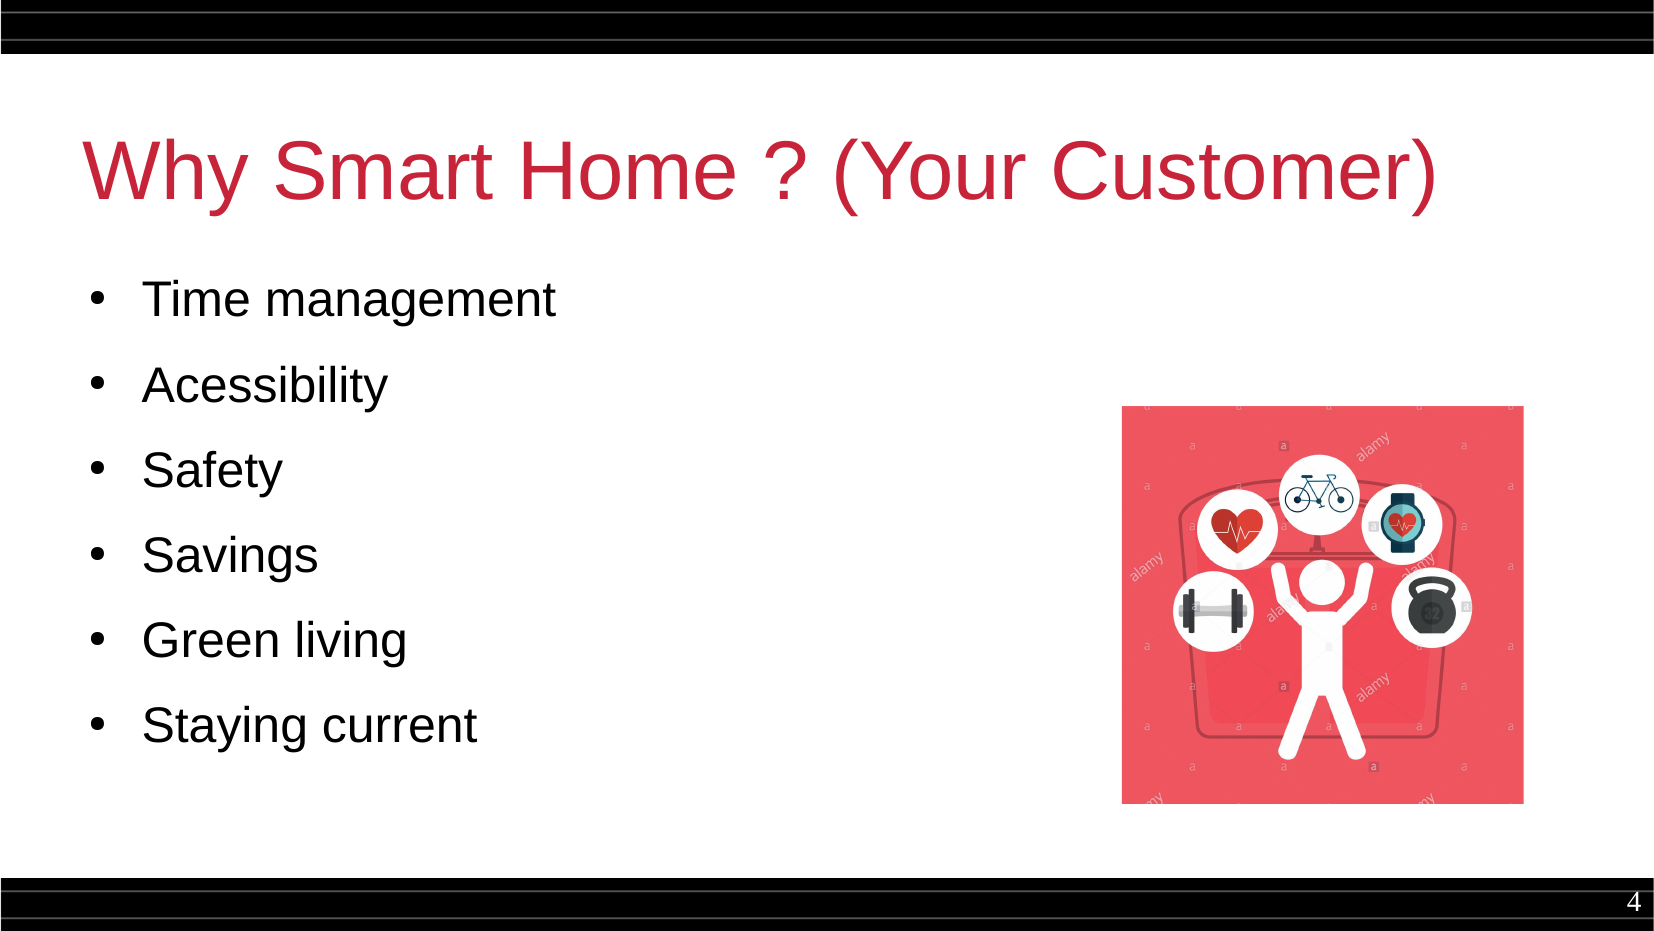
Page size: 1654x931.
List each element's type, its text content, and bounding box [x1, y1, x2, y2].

picture [0, 0, 1654, 54]
list Time management Acessibility Safety Savings Green living Staying current [70, 271, 1559, 757]
picture [0, 878, 1654, 931]
picture [1121, 406, 1524, 804]
title Why Smart Home ? (Your Customer) [82, 92, 1571, 248]
